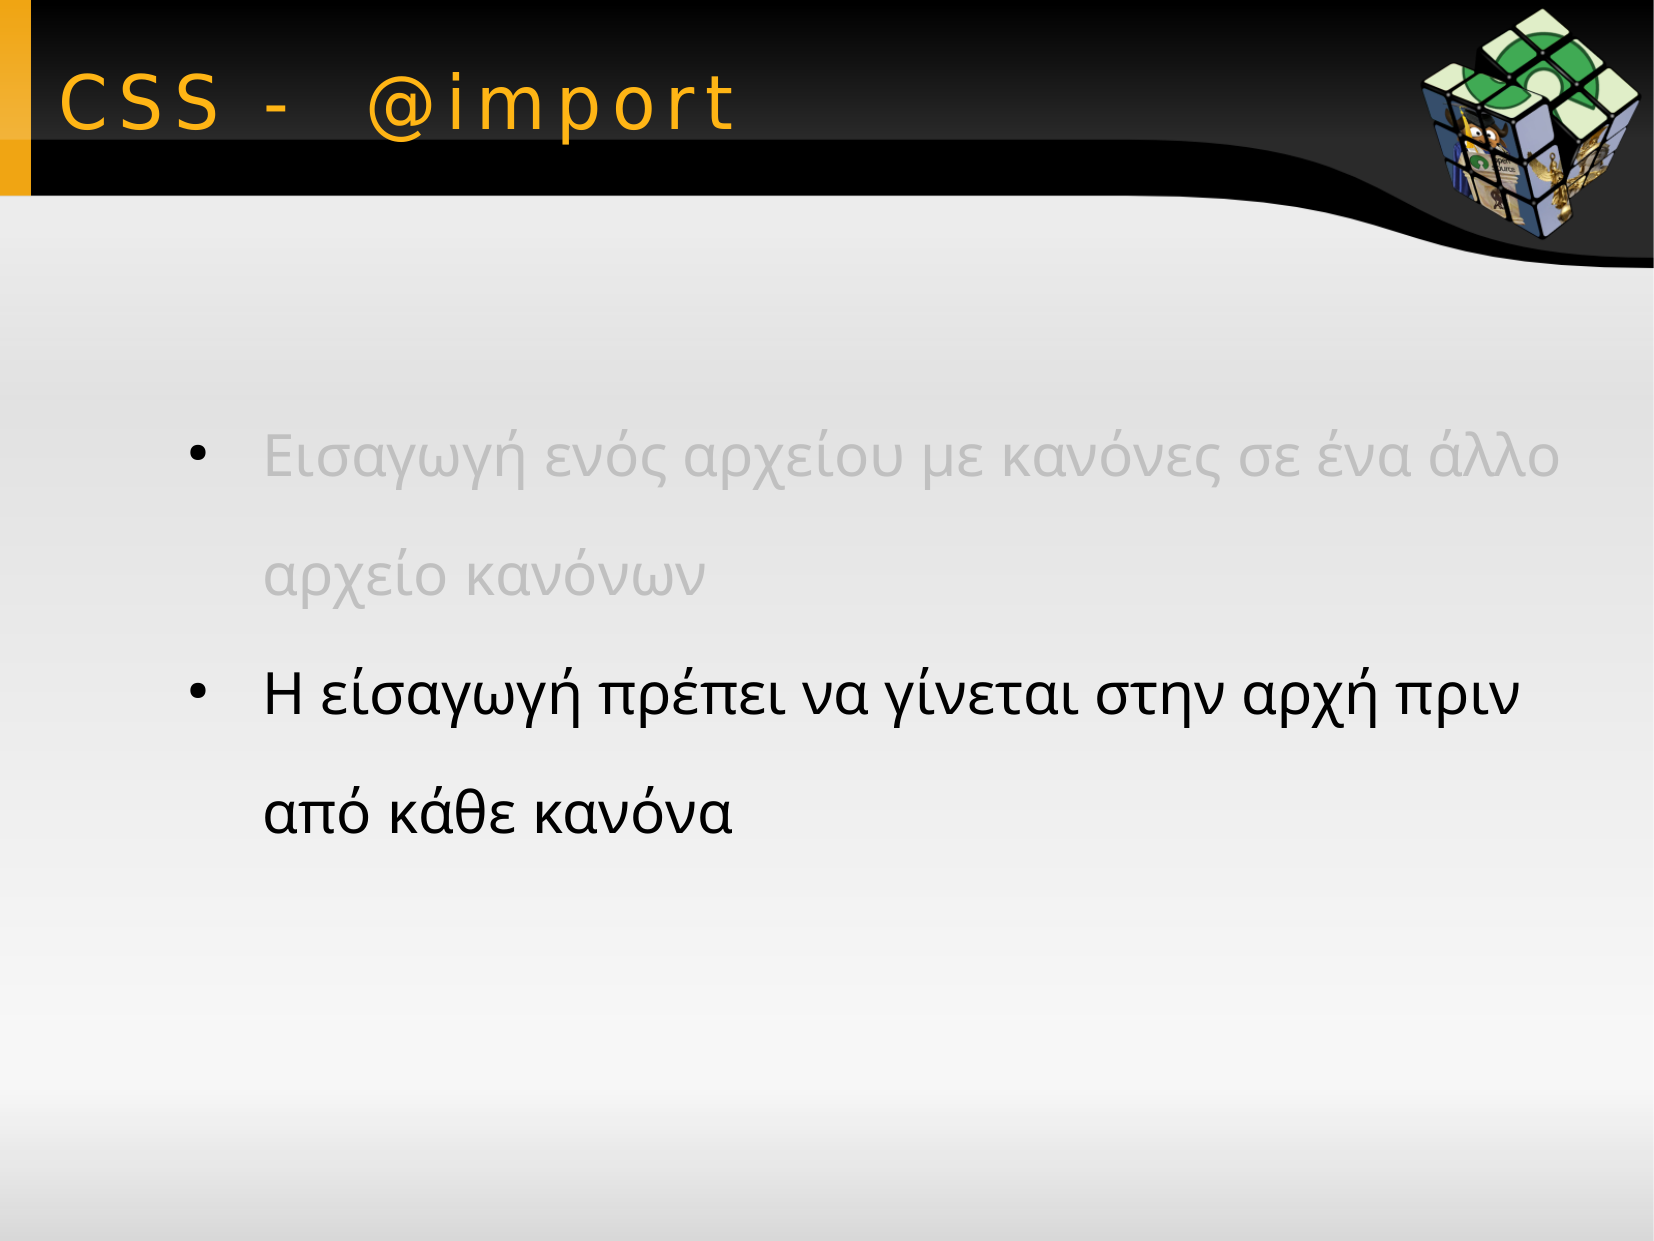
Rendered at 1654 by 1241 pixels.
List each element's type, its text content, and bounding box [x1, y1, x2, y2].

picture [0, 0, 1654, 1241]
title CSS - @import [59, 29, 1270, 178]
subtitle Εισαγωγή ενός αρχείου με κανόνες σε ένα άλλο αρχείο κανόνων Η είσαγωγή πρέπει να γίνεται στην αρχή πριν από κάθε κανόνα [187, 375, 1576, 1080]
